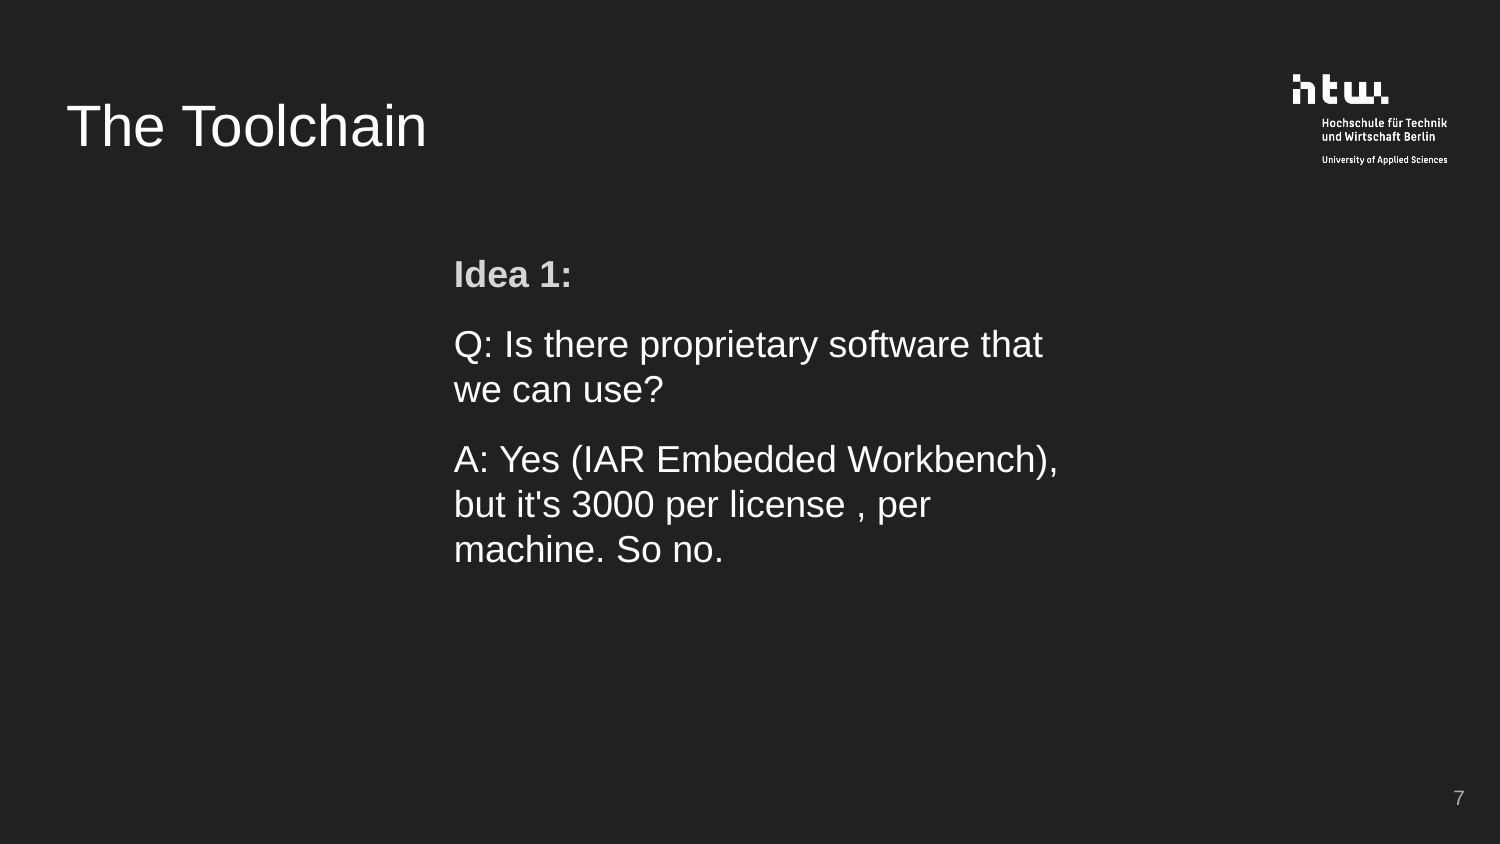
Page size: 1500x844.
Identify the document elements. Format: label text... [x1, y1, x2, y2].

title The Toolchain [51, 72, 1449, 167]
slide_number <number> [1389, 764, 1480, 830]
list Idea 1: Q: Is there proprietary software that we can use? A: Yes (IAR Embedded Workbench), but it's 3000 per license , per machine. So no. [438, 234, 1096, 796]
